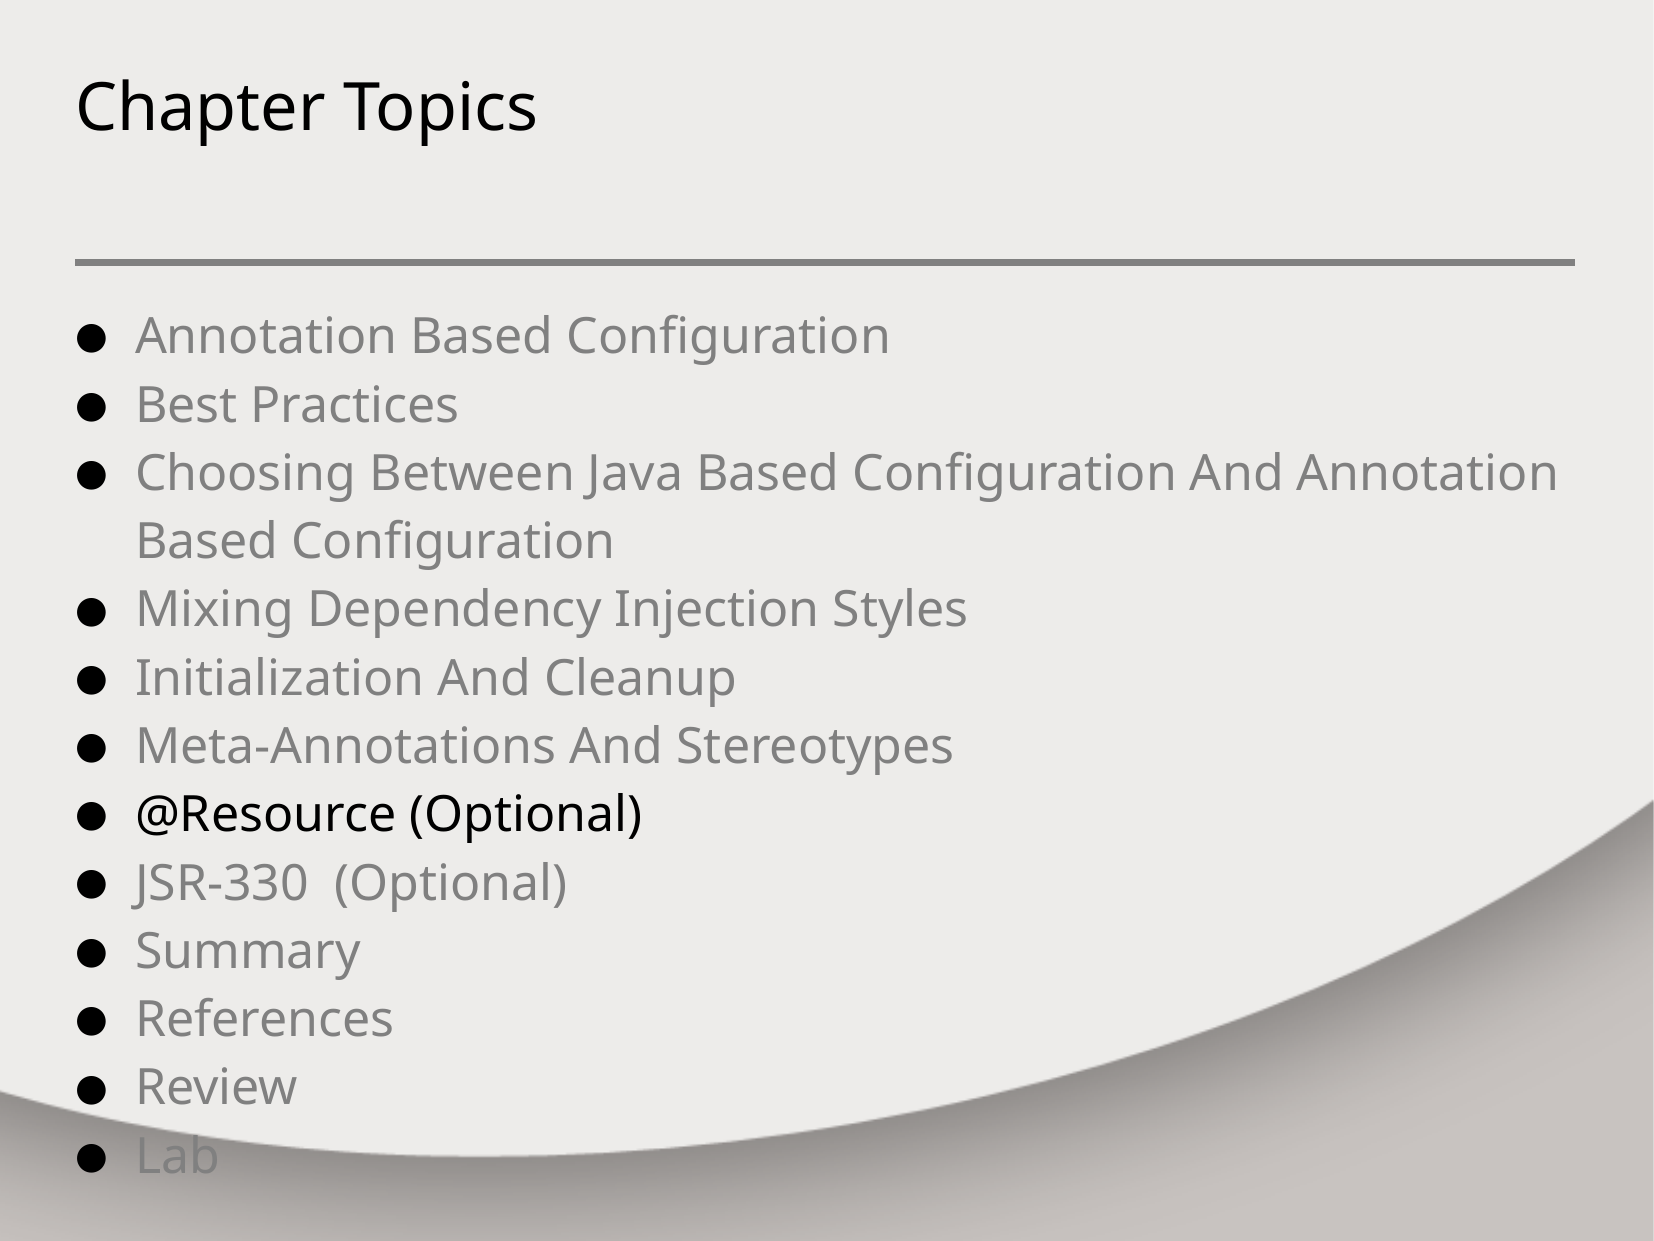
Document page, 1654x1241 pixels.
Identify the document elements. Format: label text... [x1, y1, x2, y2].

title Chapter Topics [75, 75, 1576, 226]
list Annotation Based Configuration Best Practices Choosing Between Java Based Configuration And Annotation Based Configuration Mixing Dependency Injection Styles Initialization And Cleanup Meta-Annotations And Stereotypes @Resource (Optional) JSR-330 (Optional) Summary References Review Lab [75, 300, 1576, 1163]
picture [0, 0, 1654, 1241]
